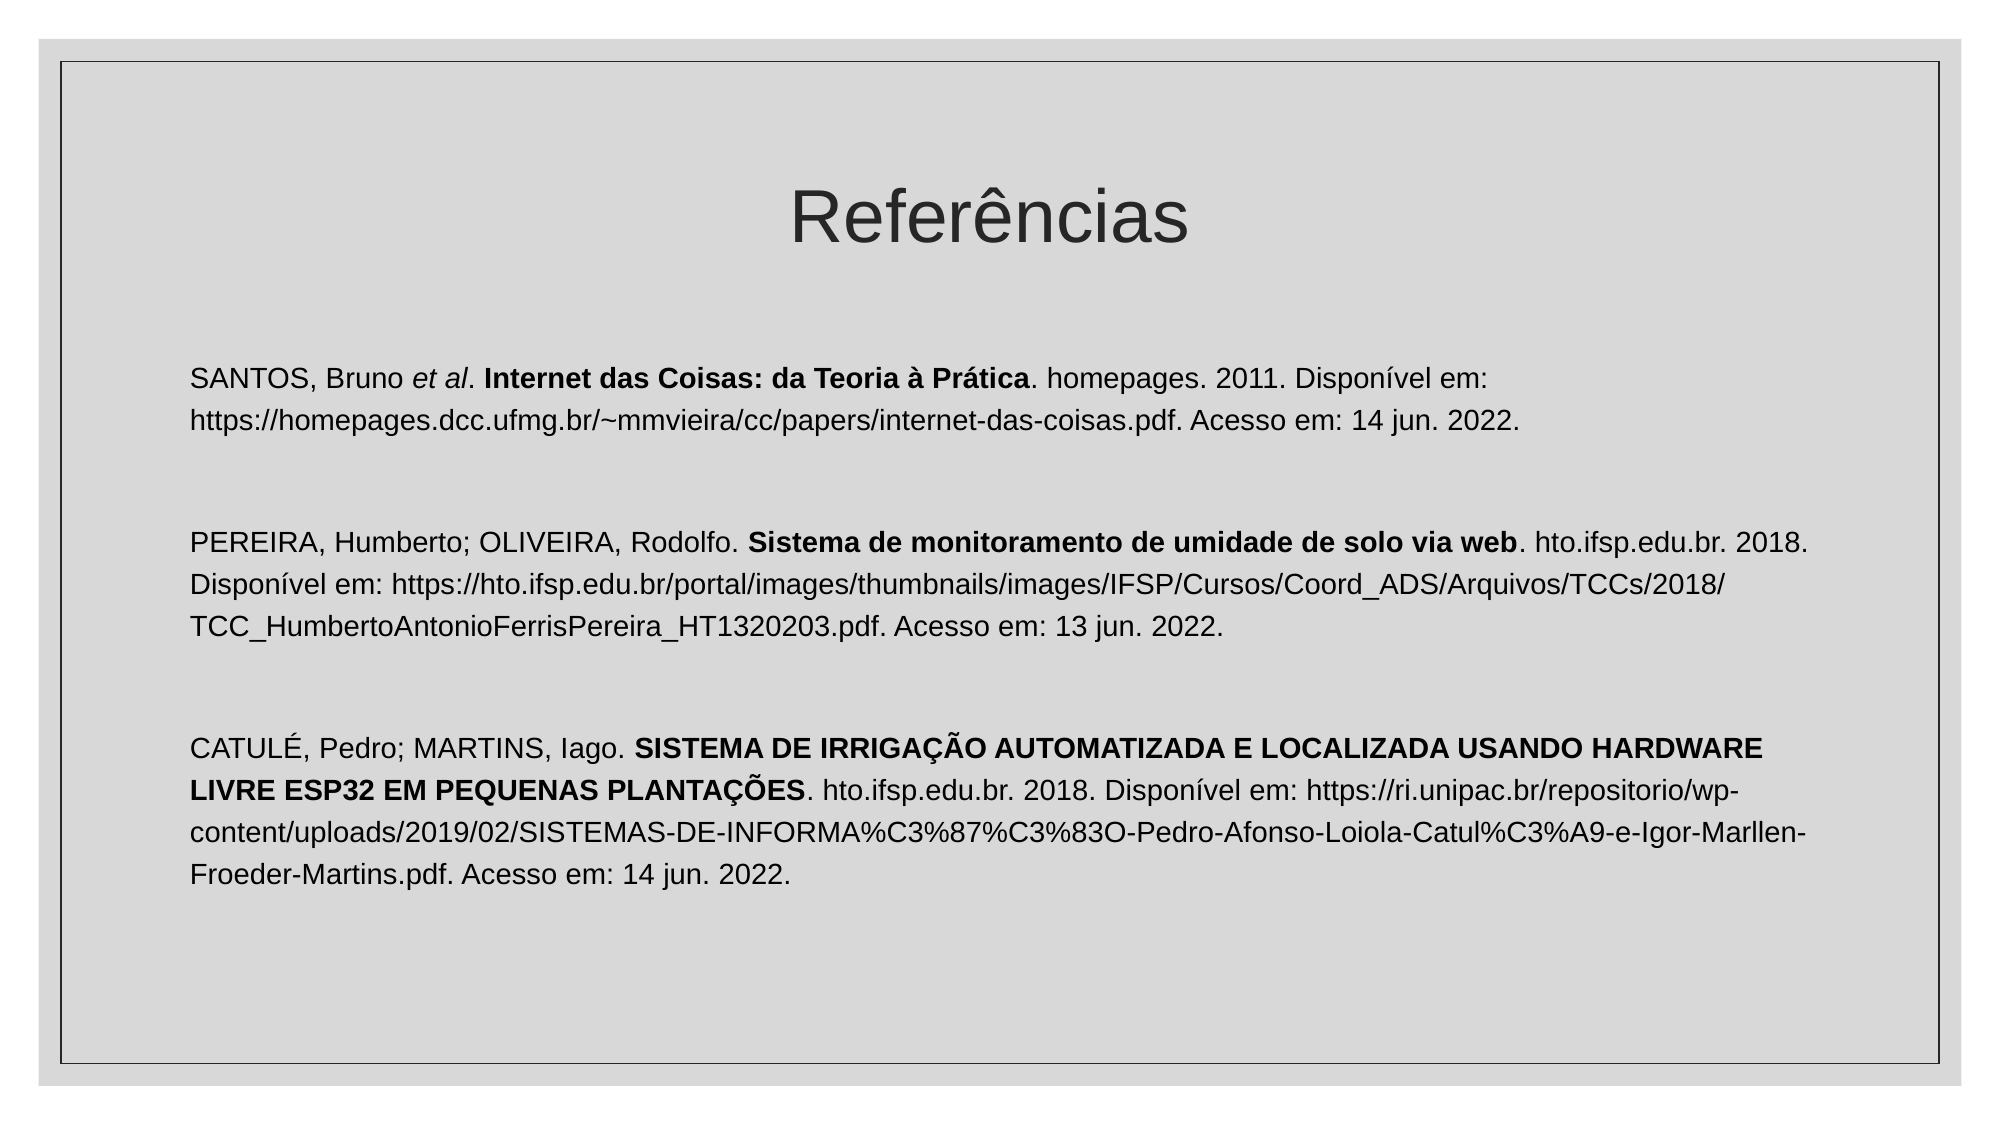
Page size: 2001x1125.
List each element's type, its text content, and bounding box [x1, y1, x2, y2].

list SANTOS, Bruno et al. Internet das Coisas: da Teoria à Prática. homepages. 2011. Disponível em: https://homepages.dcc.ufmg.br/~mmvieira/cc/papers/internet-das-coisas.pdf. Acesso em: 14 jun. 2022. PEREIRA, Humberto; OLIVEIRA, Rodolfo. Sistema de monitoramento de umidade de solo via web. hto.ifsp.edu.br. 2018. Disponível em: https://hto.ifsp.edu.br/portal/images/thumbnails/images/IFSP/Cursos/Coord_ADS/Arquivos/TCCs/2018/TCC_HumbertoAntonioFerrisPereira_HT1320203.pdf. Acesso em: 13 jun. 2022. CATULÉ, Pedro; MARTINS, Iago. SISTEMA DE IRRIGAÇÃO AUTOMATIZADA E LOCALIZADA USANDO HARDWARE LIVRE ESP32 EM PEQUENAS PLANTAÇÕES. hto.ifsp.edu.br. 2018. Disponível em: https://ri.unipac.br/repositorio/wp-content/uploads/2019/02/SISTEMAS-DE-INFORMA%C3%87%C3%83O-Pedro-Afonso-Loiola-Catul%C3%A9-e-Igor-Marllen-Froeder-Martins.pdf. Acesso em: 14 jun. 2022. [174, 345, 1825, 977]
title Referências [174, 105, 1825, 331]
